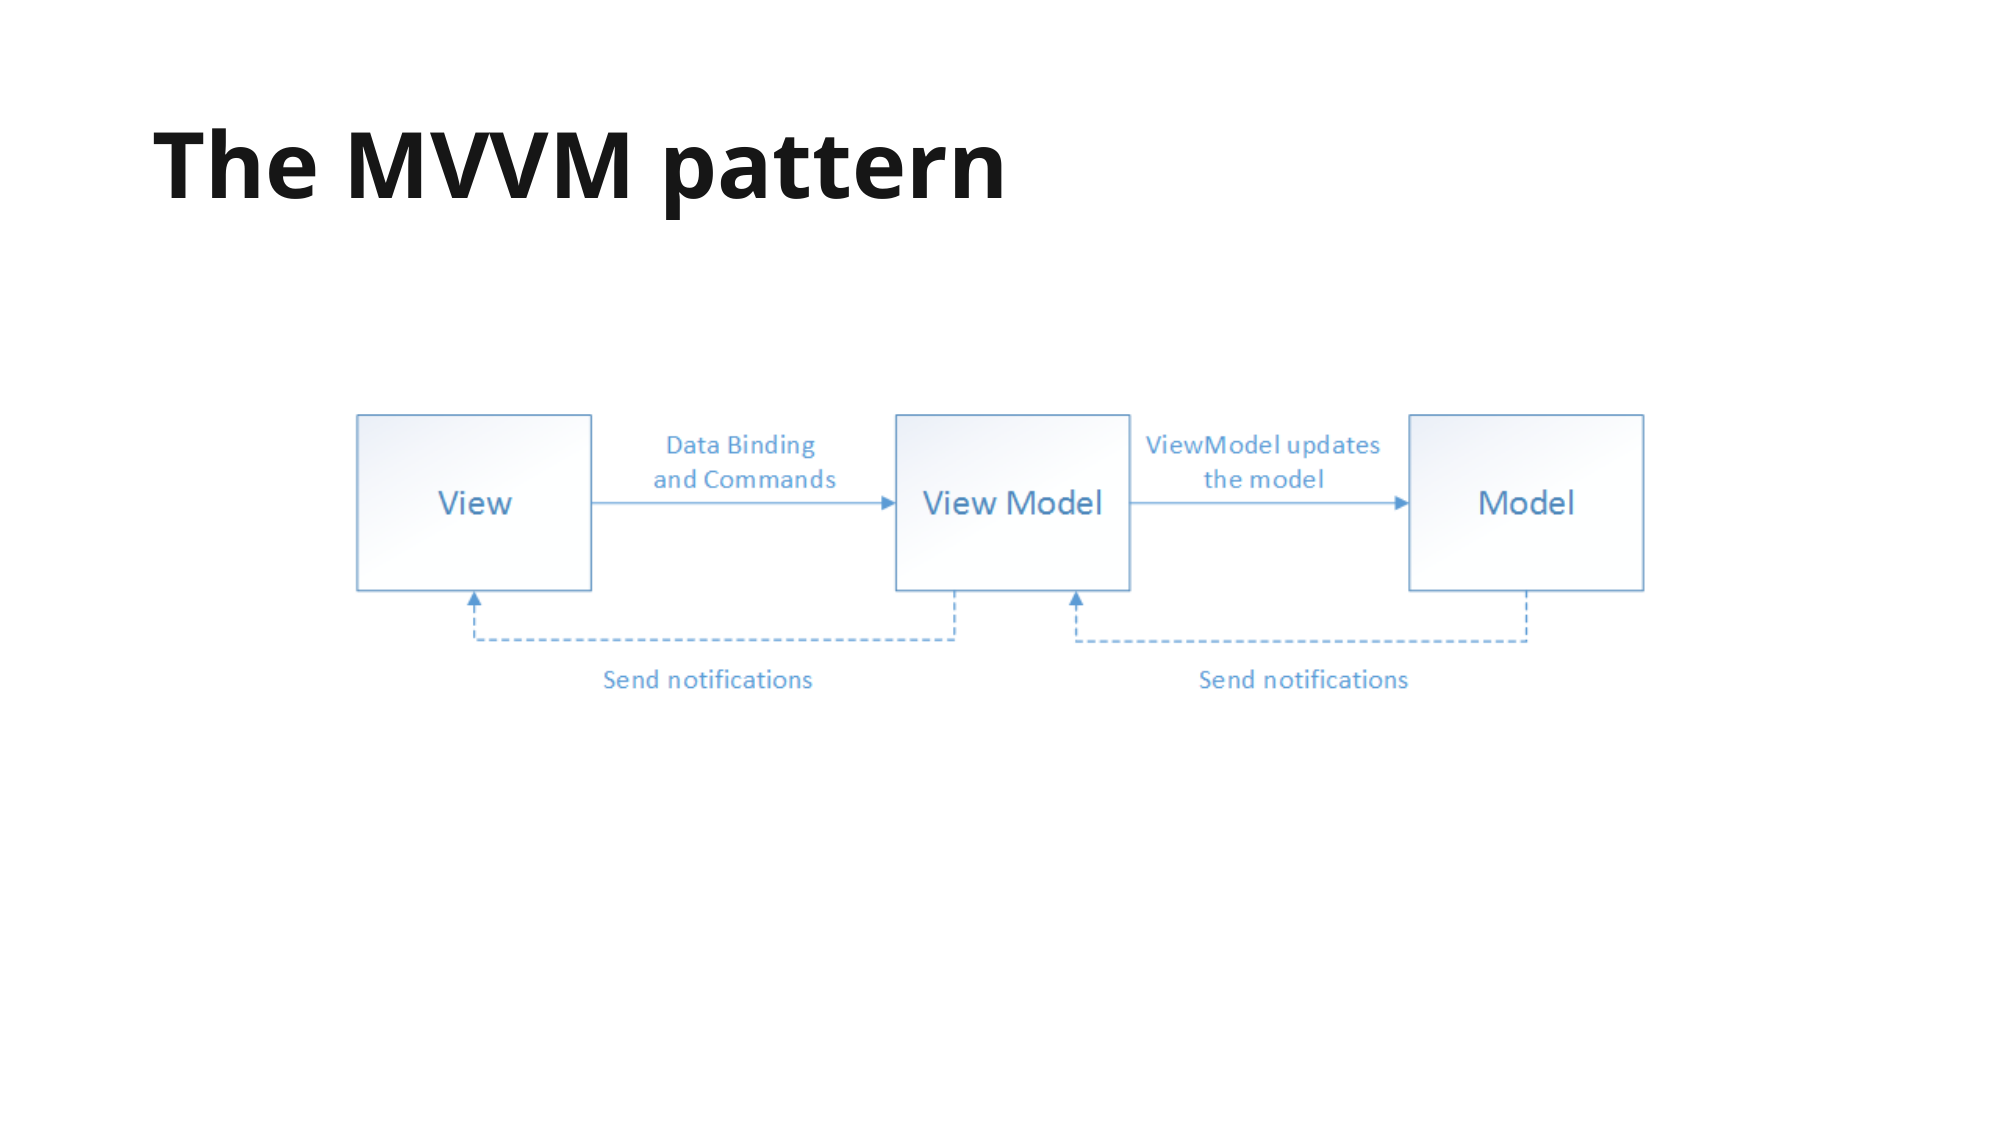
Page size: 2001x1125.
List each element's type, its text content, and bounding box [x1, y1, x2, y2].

title The MVVM pattern [137, 59, 1863, 278]
picture [350, 413, 1651, 712]
